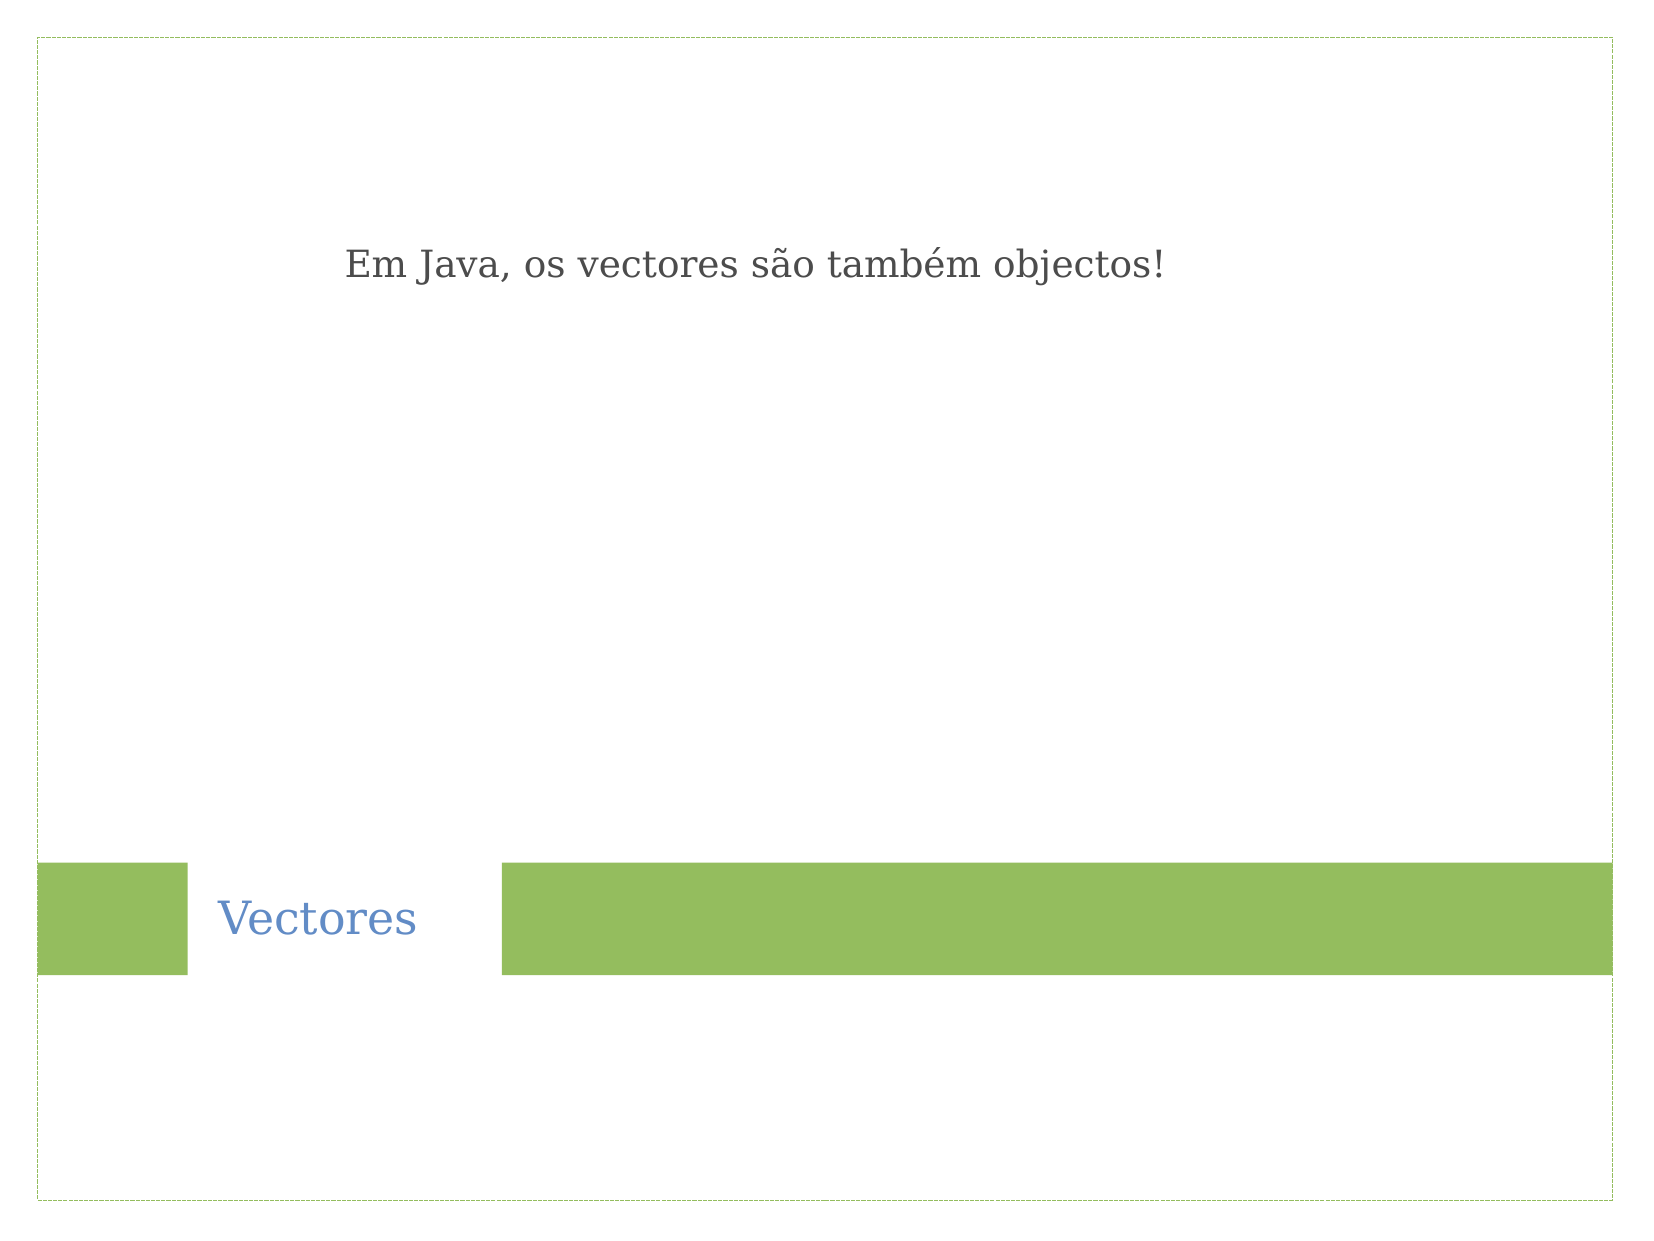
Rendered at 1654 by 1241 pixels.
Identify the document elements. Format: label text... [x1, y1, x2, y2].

text_box Vectores [203, 884, 434, 953]
text_box Em Java, os vectores são também objectos! [329, 213, 1418, 739]
text_box [37, 862, 188, 976]
text_box [501, 862, 1613, 976]
